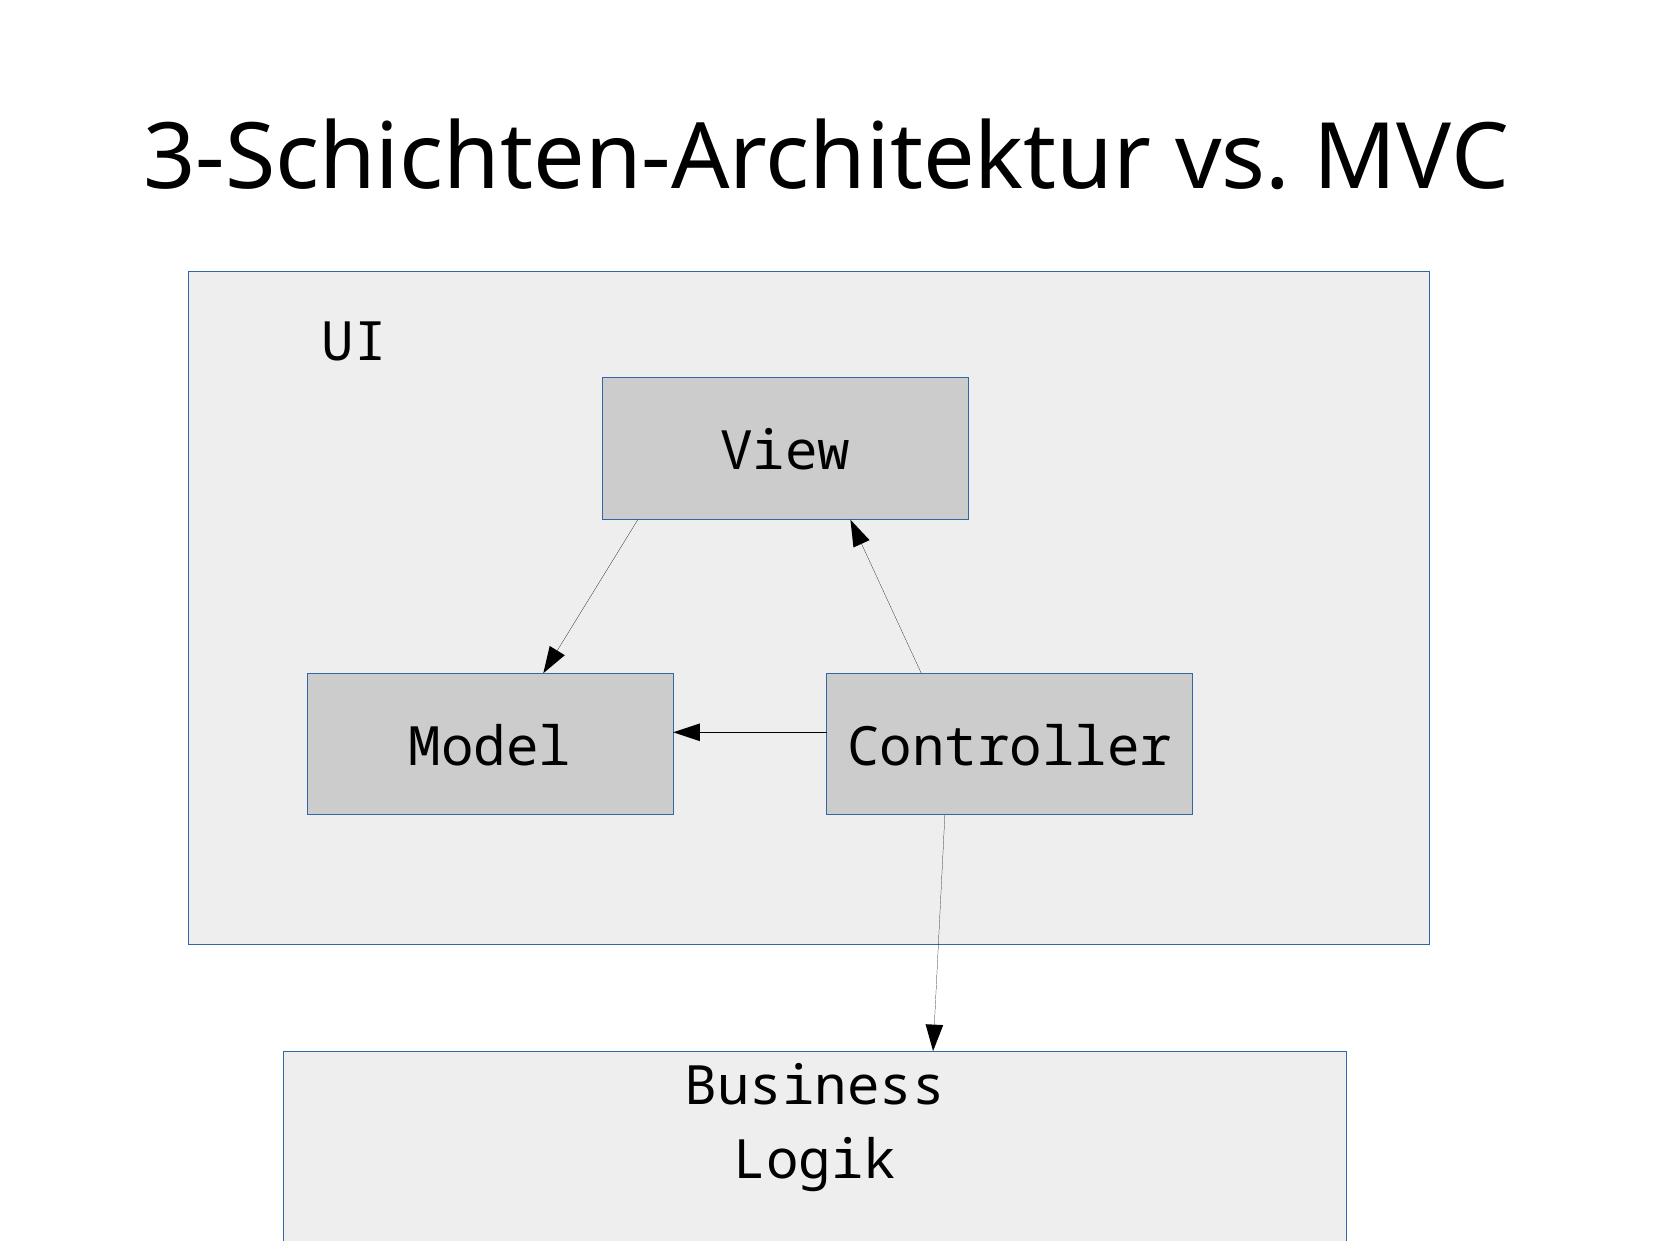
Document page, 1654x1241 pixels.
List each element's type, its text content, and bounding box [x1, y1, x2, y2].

text_box Controller [826, 673, 1193, 815]
text_box UI [212, 295, 497, 374]
text_box Model [307, 673, 674, 815]
text_box View [602, 377, 969, 520]
text_box [545, 520, 920, 732]
title 3-Schichten-Architektur vs. MVC [82, 49, 1571, 257]
text_box Business Logik [283, 1051, 1347, 1241]
text_box [188, 271, 1430, 945]
